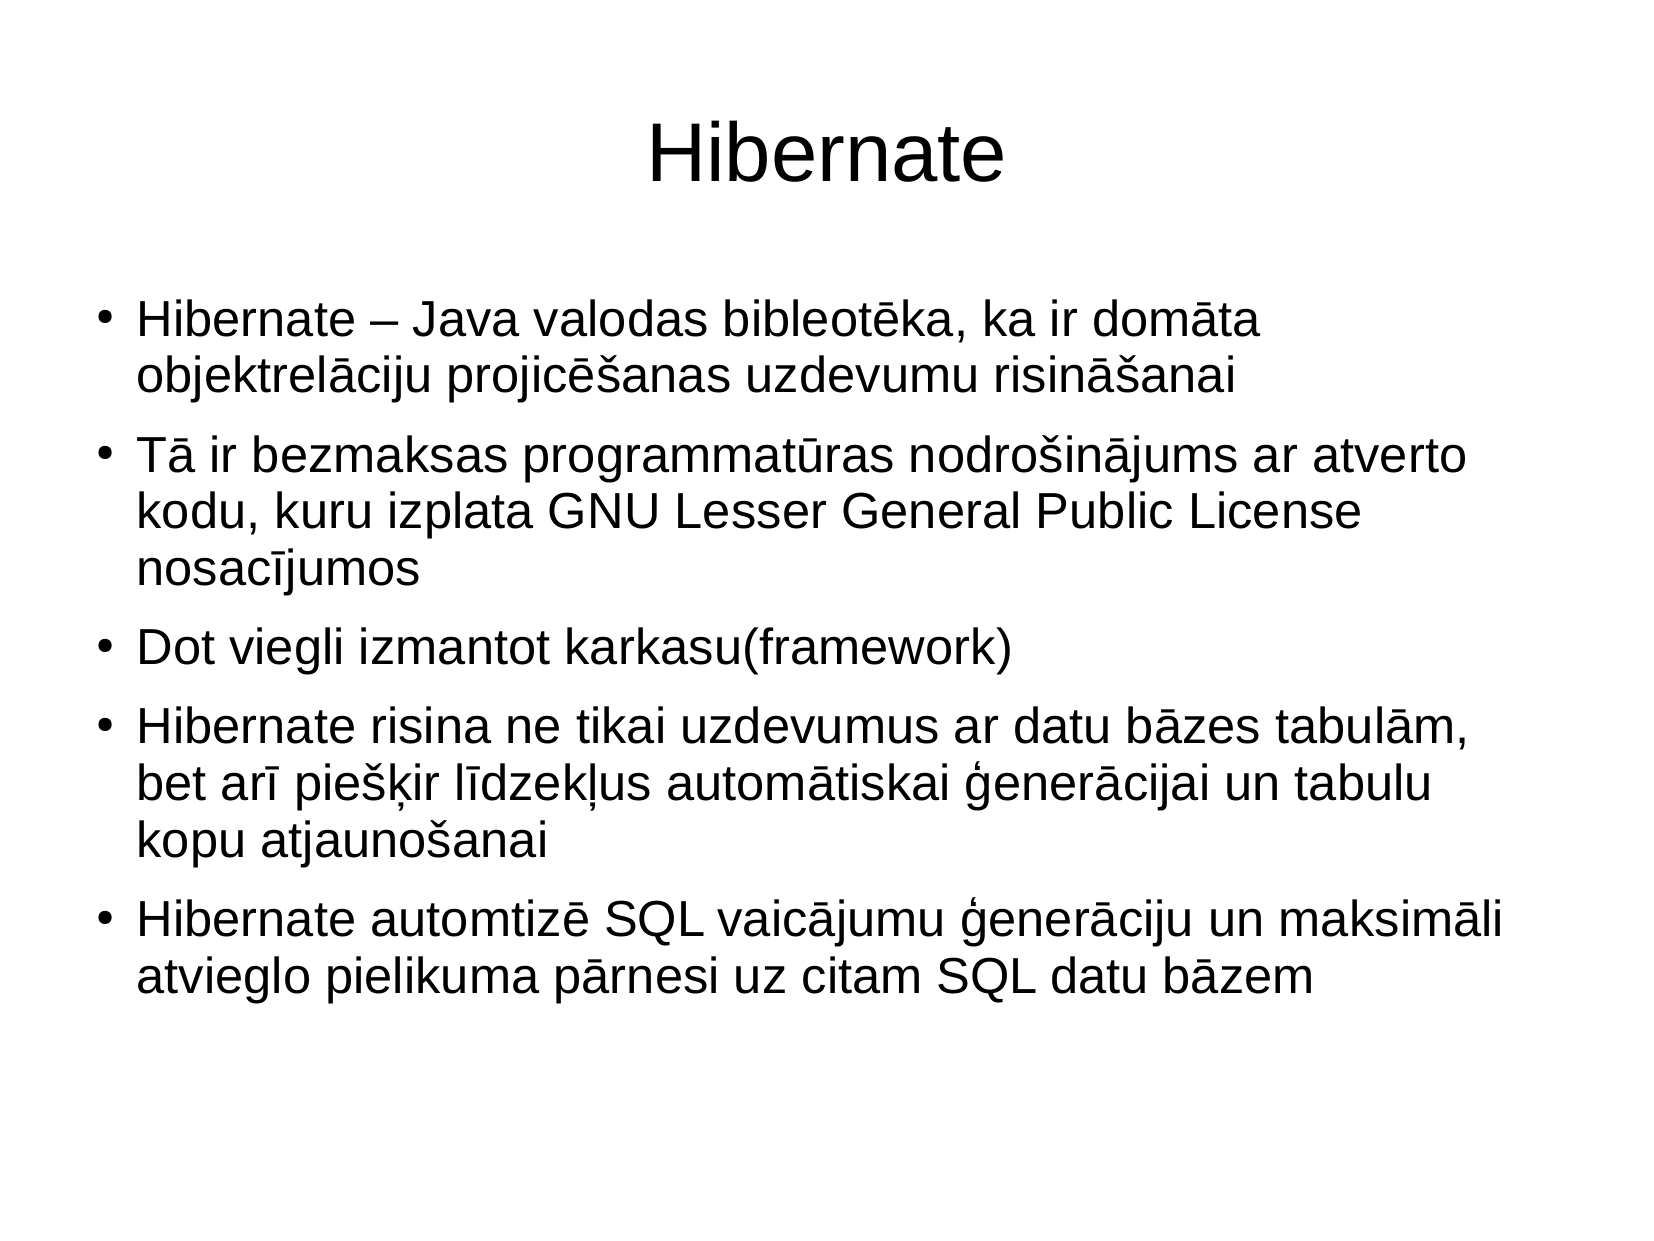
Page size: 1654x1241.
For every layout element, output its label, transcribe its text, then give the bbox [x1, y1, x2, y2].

title Hibernate [82, 49, 1571, 257]
list Hibernate – Java valodas bibleotēka, ka ir domāta objektrelāciju projicēšanas uzdevumu risināšanai Tā ir bezmaksas programmatūras nodrošinājums ar atverto kodu, kuru izplata GNU Lesser General Public License nosacījumos Dot viegli izmantot karkasu(framework) Hibernate risina ne tikai uzdevumus ar datu bāzes tabulām, bet arī piešķir līdzekļus automātiskai ģenerācijai un tabulu kopu atjaunošanai Hibernate automtizē SQL vaicājumu ģenerāciju un maksimāli atvieglo pielikuma pārnesi uz citam SQL datu bāzem [82, 290, 1538, 1010]
